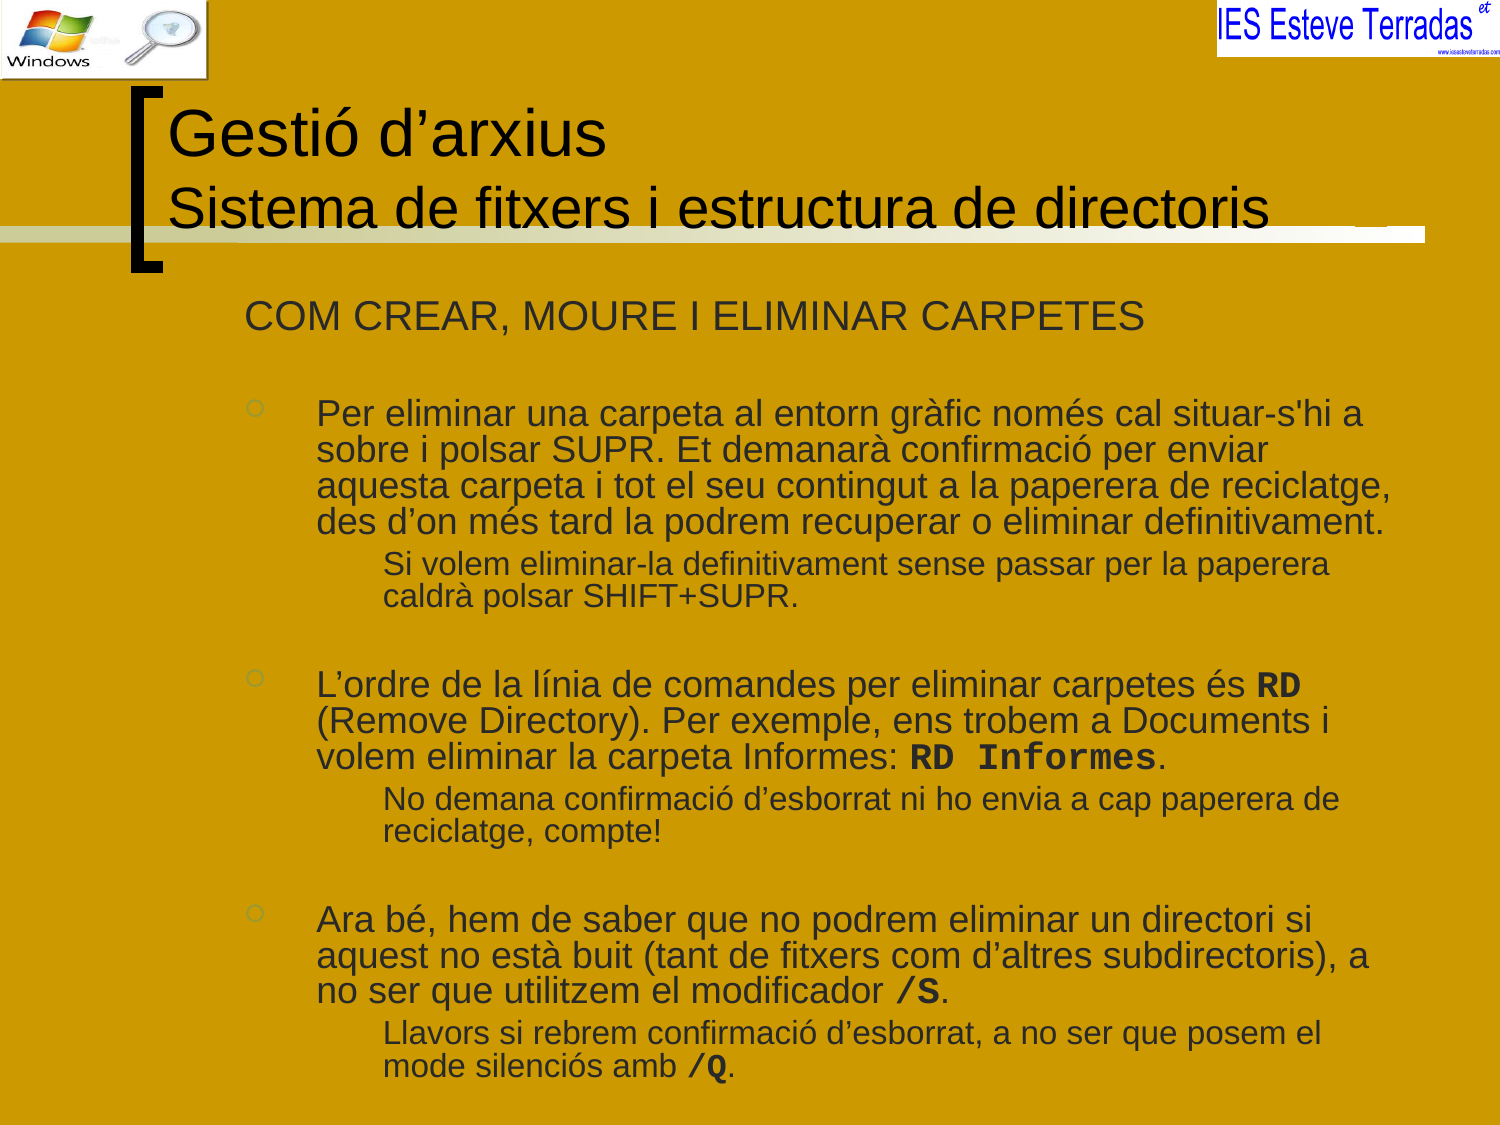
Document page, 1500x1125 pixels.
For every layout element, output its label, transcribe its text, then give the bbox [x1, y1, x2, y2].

picture [0, 0, 207, 79]
title Gestió d’arxius Sistema de fitxers i estructura de directoris [152, 15, 1328, 248]
picture [1217, 0, 1500, 57]
list COM CREAR, MOURE I ELIMINAR CARPETES Per eliminar una carpeta al entorn gràfic només cal situar-s'hi a sobre i polsar SUPR. Et demanarà confirmació per enviar aquesta carpeta i tot el seu contingut a la paperera de reciclatge, des d’on més tard la podrem recuperar o eliminar definitivament. Si volem eliminar-la definitivament sense passar per la paperera caldrà polsar SHIFT+SUPR. L’ordre de la línia de comandes per eliminar carpetes és RD (Remove Directory). Per exemple, ens trobem a Documents i volem eliminar la carpeta Informes: RD Informes. No demana confirmació d’esborrat ni ho envia a cap paperera de reciclatge, compte! Ara bé, hem de saber que no podrem eliminar un directori si aquest no està buit (tant de fitxers com d’altres subdirectoris), a no ser que utilitzem el modificador /S. Llavors si rebrem confirmació d’esborrat, a no ser que posem el mode silenciós amb /Q. [155, 290, 1412, 1094]
